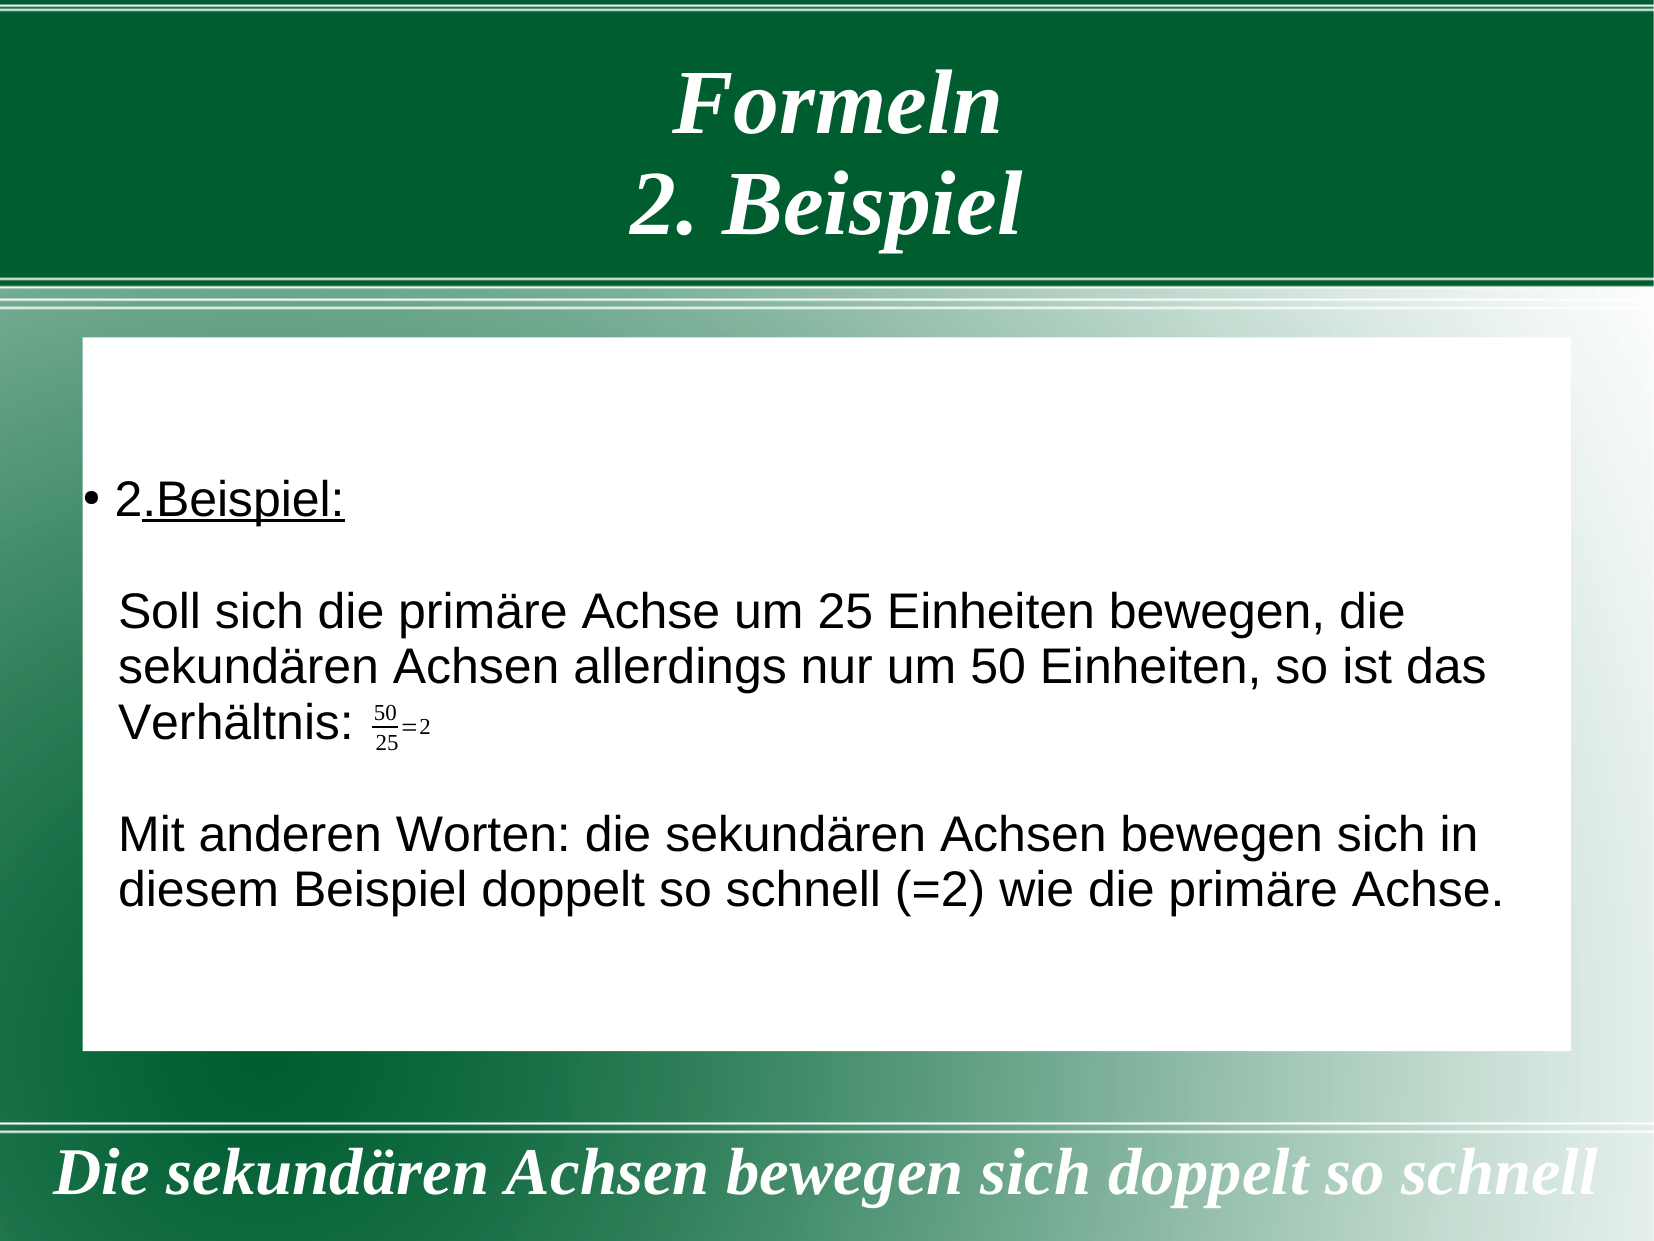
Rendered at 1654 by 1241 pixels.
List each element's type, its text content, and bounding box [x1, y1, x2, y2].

chart [366, 699, 438, 756]
picture [0, 0, 1654, 1241]
title Formeln 2. Beispiel [82, 49, 1571, 257]
title Die sekundären Achsen bewegen sich doppelt so schnell [11, 1068, 1642, 1241]
text_box 2.Beispiel: Soll sich die primäre Achse um 25 Einheiten bewegen, die sekundären Achsen allerdings nur um 50 Einheiten, so ist das Verhältnis: Mit anderen Worten: die sekundären Achsen bewegen sich in diesem Beispiel doppelt so schnell (=2) wie die primäre Achse. [82, 337, 1571, 1052]
